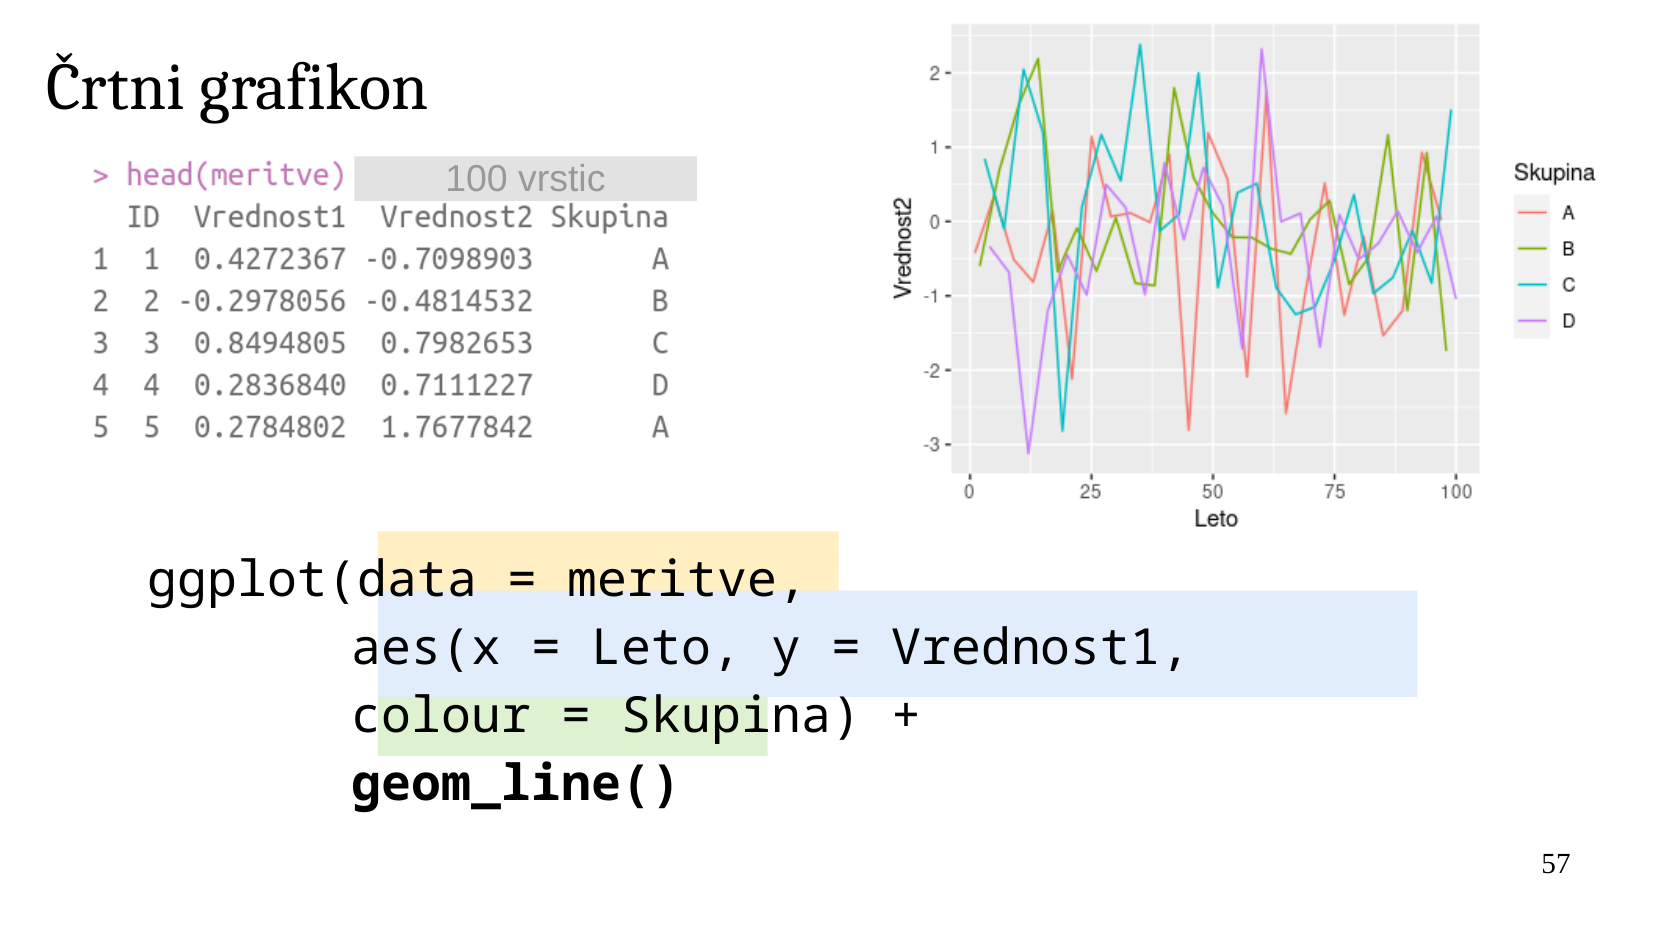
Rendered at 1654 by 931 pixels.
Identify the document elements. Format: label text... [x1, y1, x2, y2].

picture [82, 156, 697, 449]
text_box 100 vrstic [354, 156, 697, 201]
title Črtni grafikon [46, 33, 883, 142]
list ggplot(data = meritve, aes(x = Leto, y = Vrednost1, colour = Skupina) + geom_line() [82, 542, 1571, 886]
picture [883, 13, 1619, 544]
text_box [377, 531, 839, 542]
